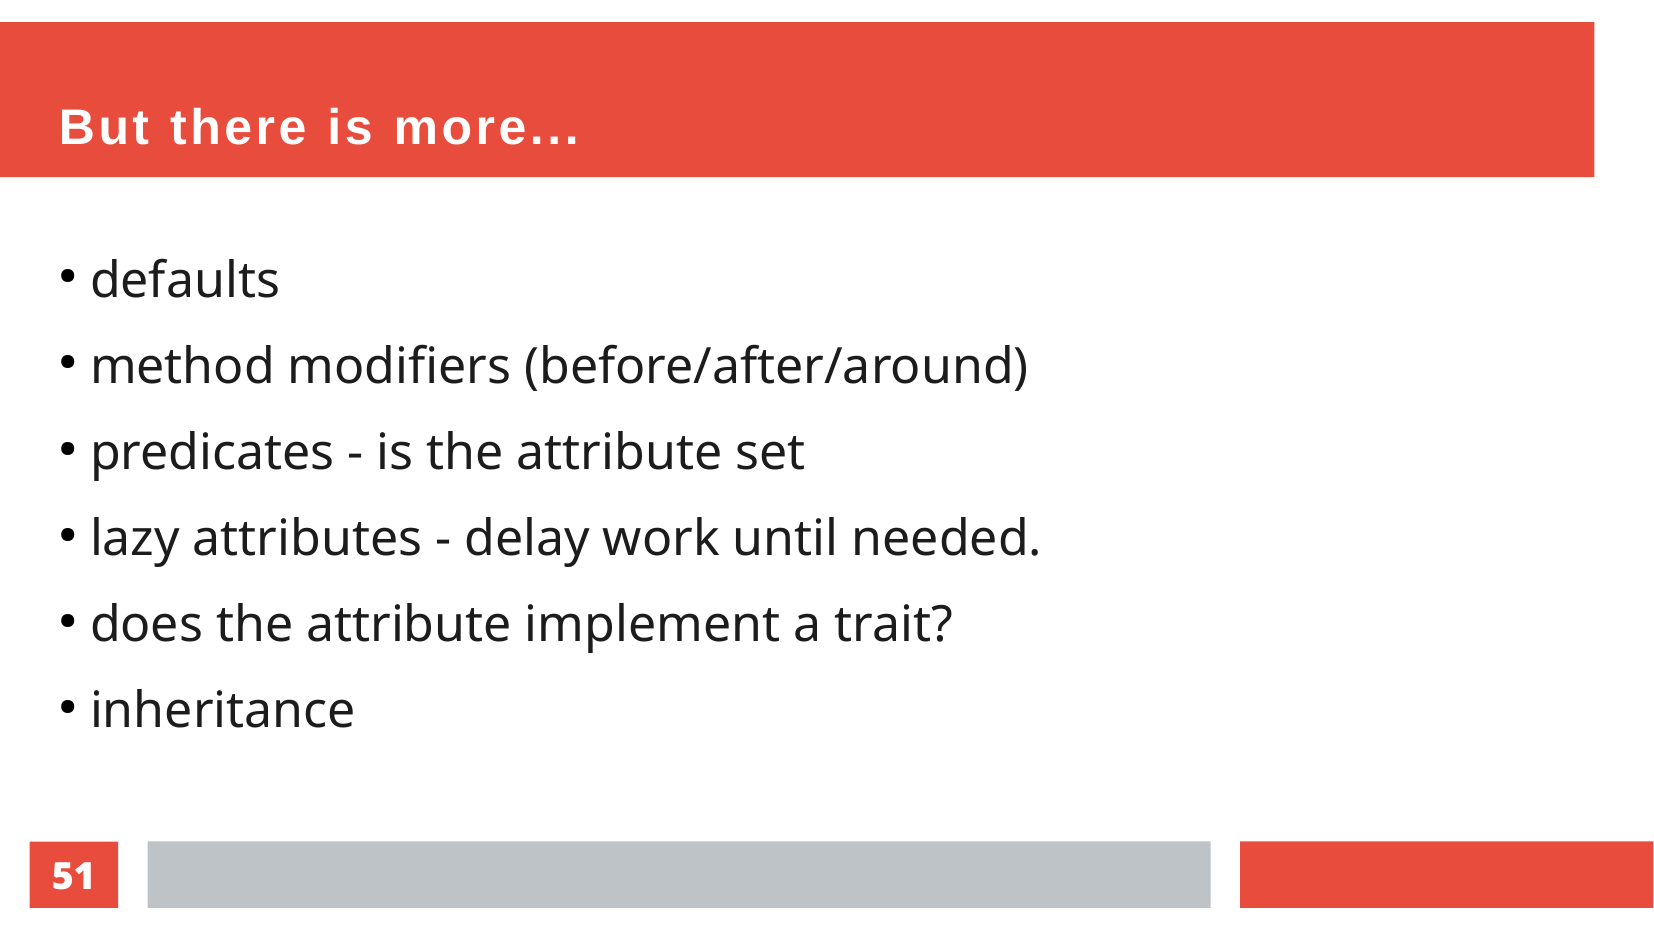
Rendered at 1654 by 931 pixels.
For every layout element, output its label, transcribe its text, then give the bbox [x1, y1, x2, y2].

title But there is more... [59, 44, 1595, 156]
list defaults method modifiers (before/after/around) predicates - is the attribute set lazy attributes - delay work until needed. does the attribute implement a trait? inheritance [59, 243, 1560, 820]
